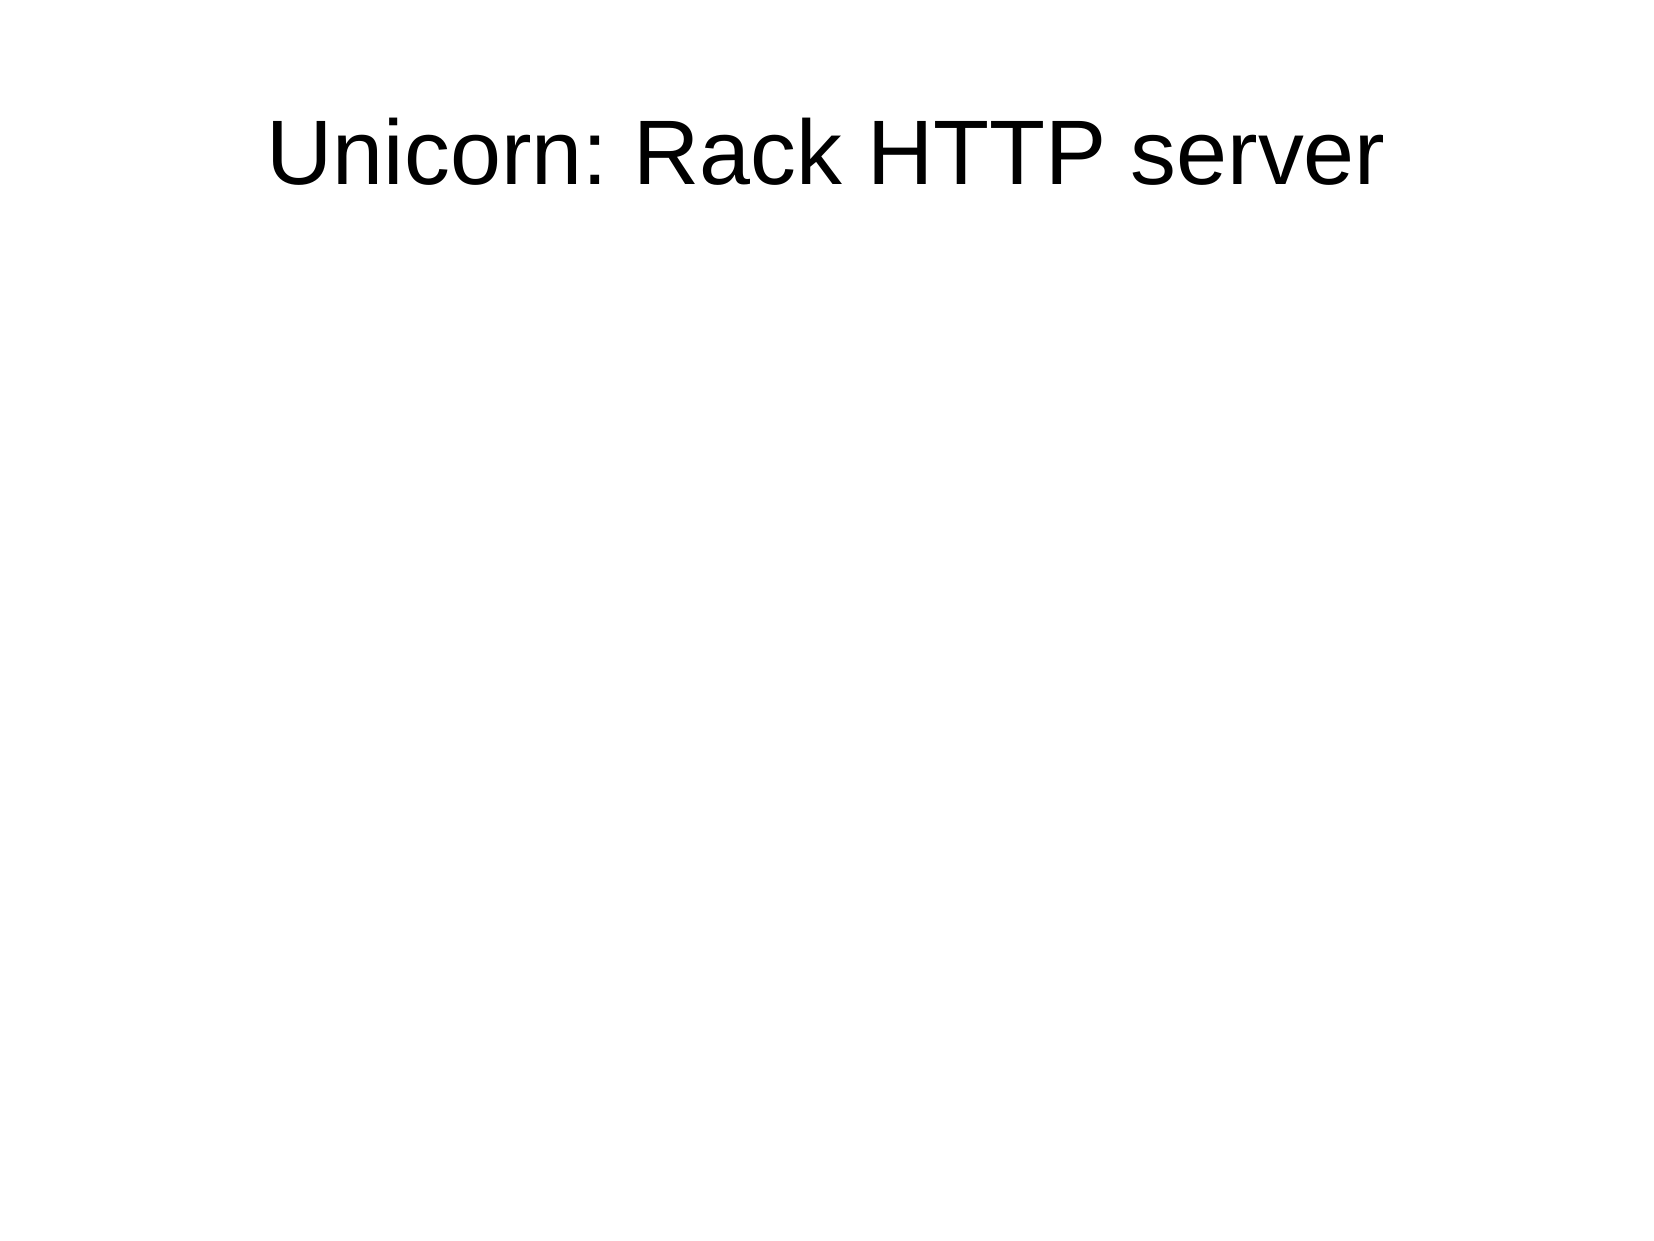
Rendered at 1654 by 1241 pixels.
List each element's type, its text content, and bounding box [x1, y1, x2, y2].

title Unicorn: Rack HTTP server [82, 49, 1571, 257]
